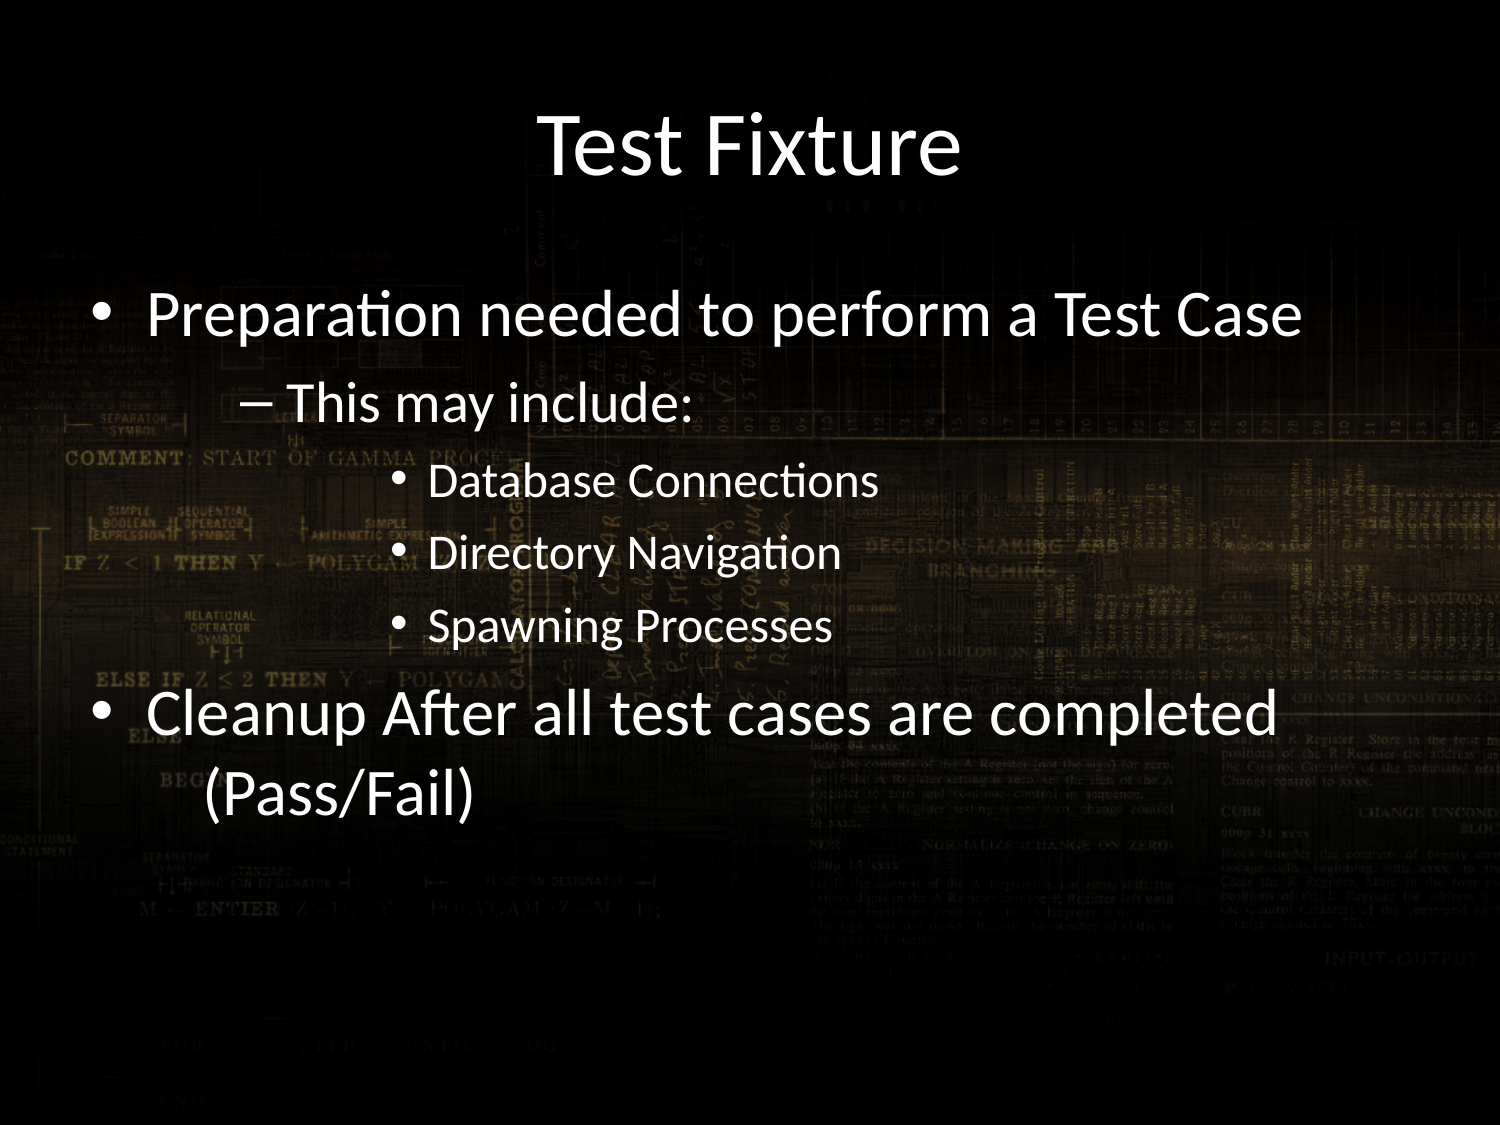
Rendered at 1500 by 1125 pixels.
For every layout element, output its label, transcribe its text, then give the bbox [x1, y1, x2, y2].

list Preparation needed to perform a Test Case This may include: Database Connections Directory Navigation Spawning Processes Cleanup After all test cases are completed (Pass/Fail) [75, 262, 1426, 1005]
title Test Fixture [75, 45, 1426, 233]
